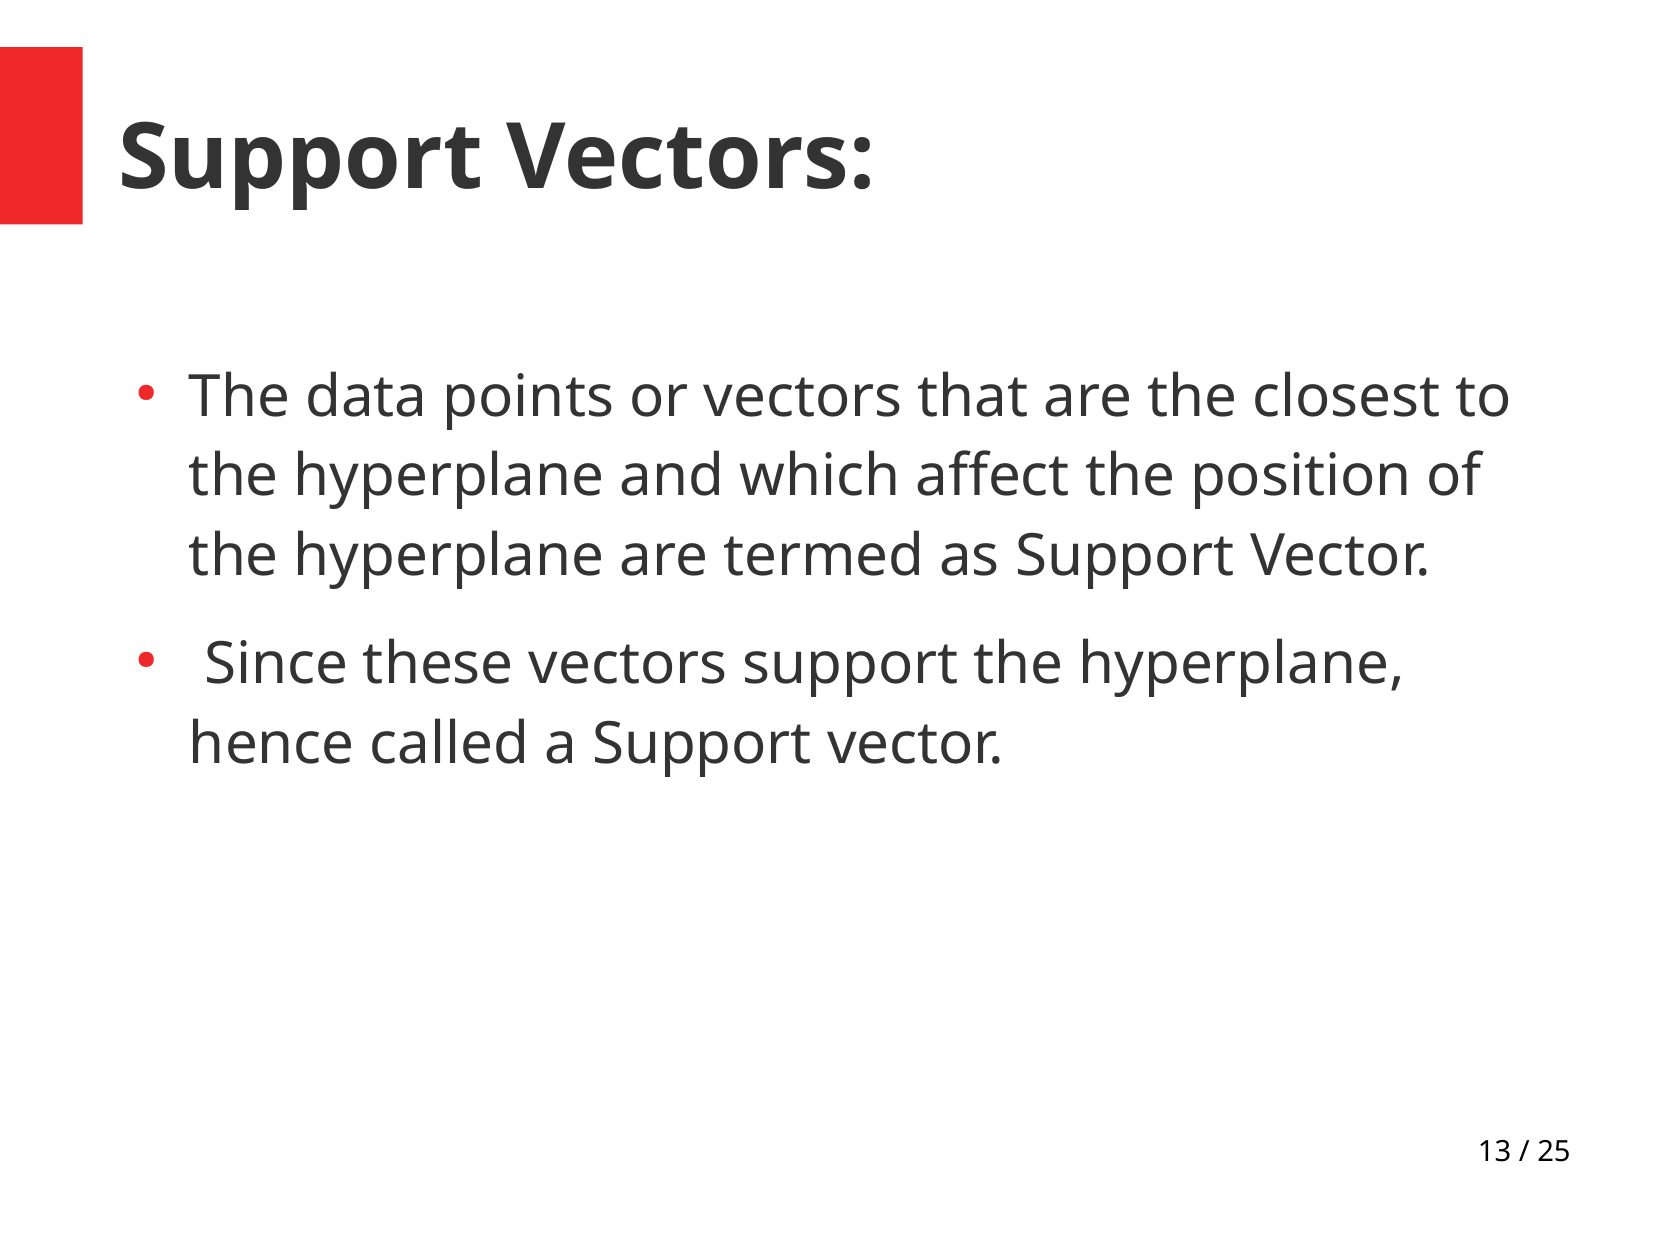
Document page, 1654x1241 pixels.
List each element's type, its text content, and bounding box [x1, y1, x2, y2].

title Support Vectors: [118, 49, 1571, 257]
list The data points or vectors that are the closest to the hyperplane and which affect the position of the hyperplane are termed as Support Vector. Since these vectors support the hyperplane, hence called a Support vector. [118, 354, 1536, 1074]
